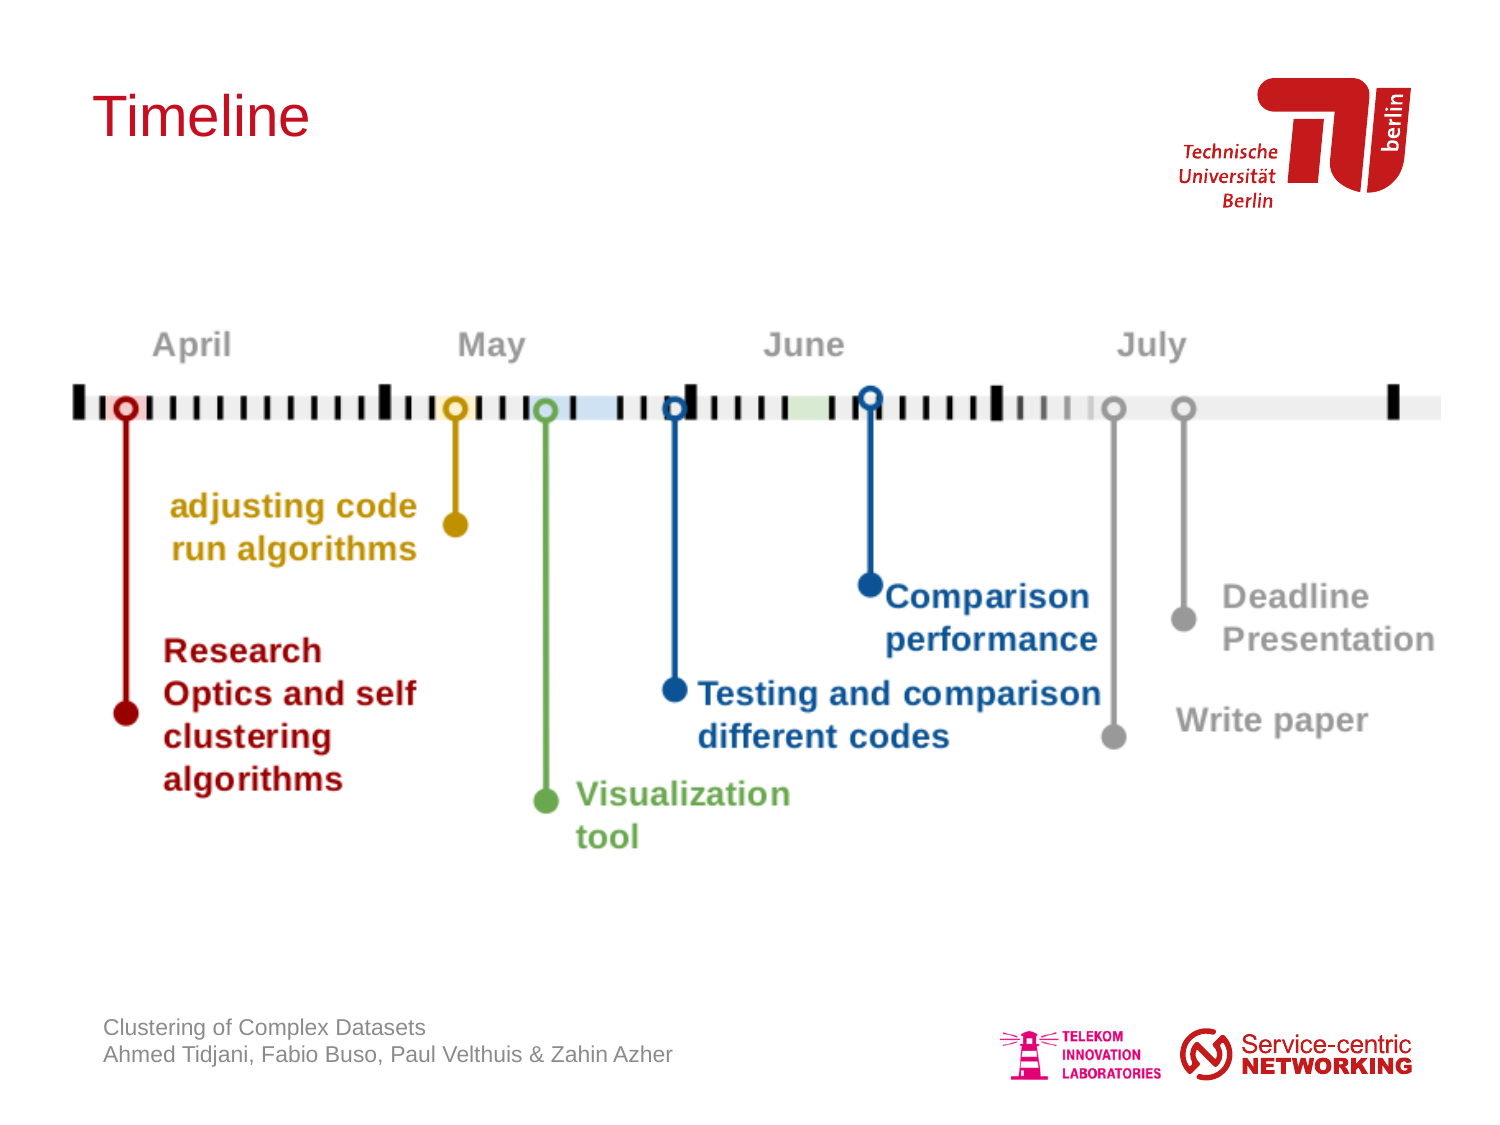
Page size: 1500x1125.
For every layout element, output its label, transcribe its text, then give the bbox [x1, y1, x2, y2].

picture [1000, 1028, 1161, 1082]
picture [45, 284, 1441, 871]
text_box Timeline [88, 78, 1152, 211]
text_box Clustering of Complex Datasets Ahmed Tidjani, Fabio Buso, Paul Velthuis & Zahin Azher [88, 1032, 987, 1092]
